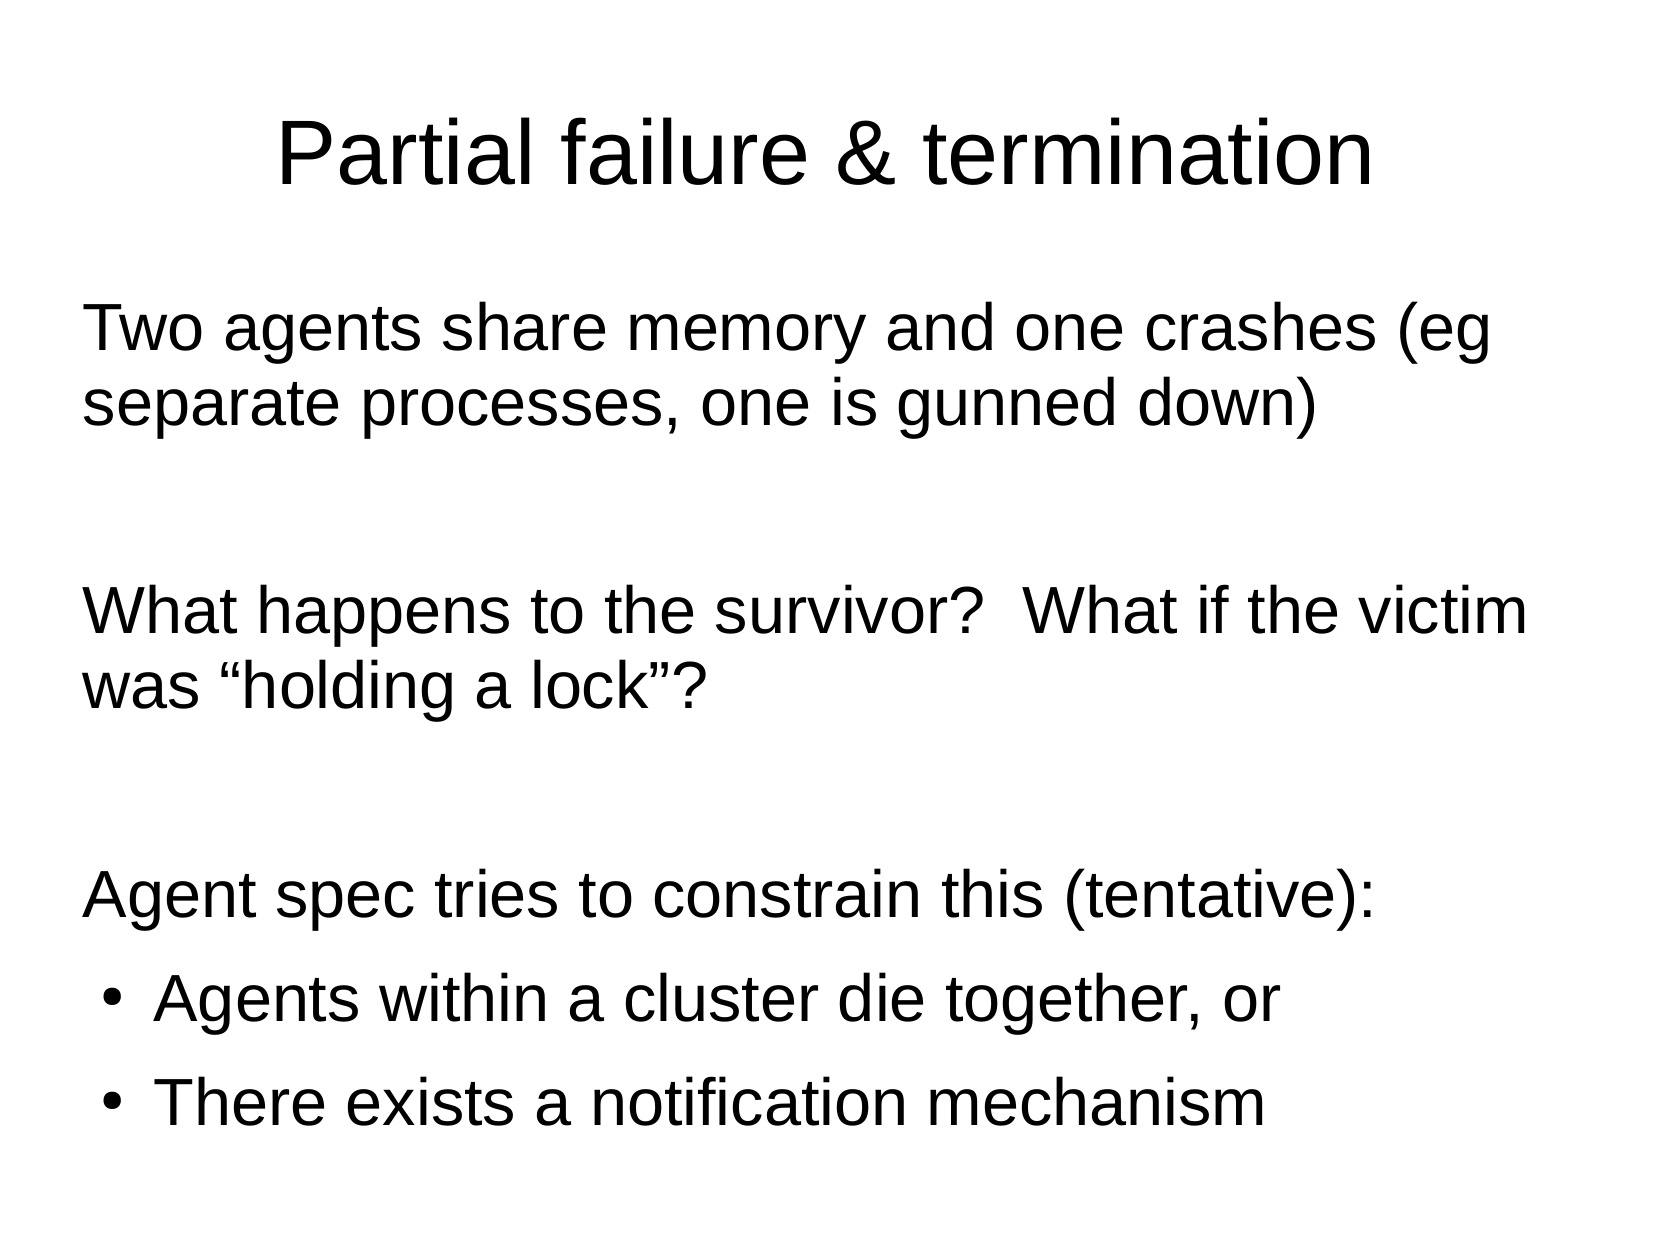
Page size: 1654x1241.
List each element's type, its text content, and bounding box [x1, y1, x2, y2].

title Partial failure & termination [82, 49, 1571, 257]
list Two agents share memory and one crashes (eg separate processes, one is gunned down) What happens to the survivor? What if the victim was “holding a lock”? Agent spec tries to constrain this (tentative): Agents within a cluster die together, or There exists a notification mechanism [82, 290, 1571, 1138]
